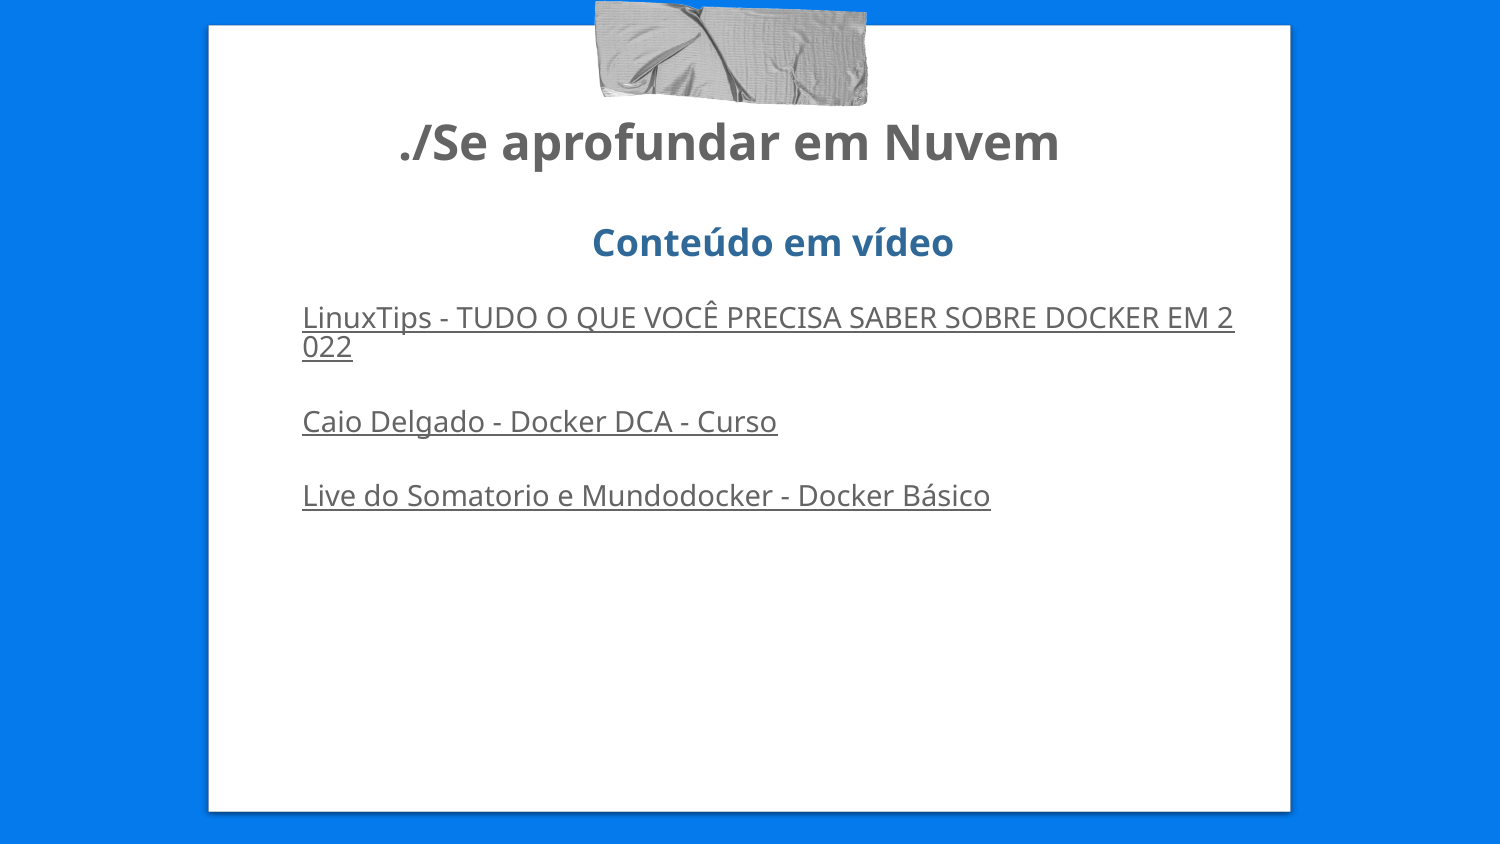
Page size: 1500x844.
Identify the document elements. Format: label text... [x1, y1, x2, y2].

text_box Conteúdo em vídeo LinuxTips - TUDO O QUE VOCÊ PRECISA SABER SOBRE DOCKER EM 2022 Caio Delgado - Docker DCA - Curso Live do Somatorio e Mundodocker - Docker Básico [287, 204, 1260, 679]
text_box ./Se aprofundar em Nuvem [383, 60, 1230, 186]
picture [165, 0, 1335, 844]
